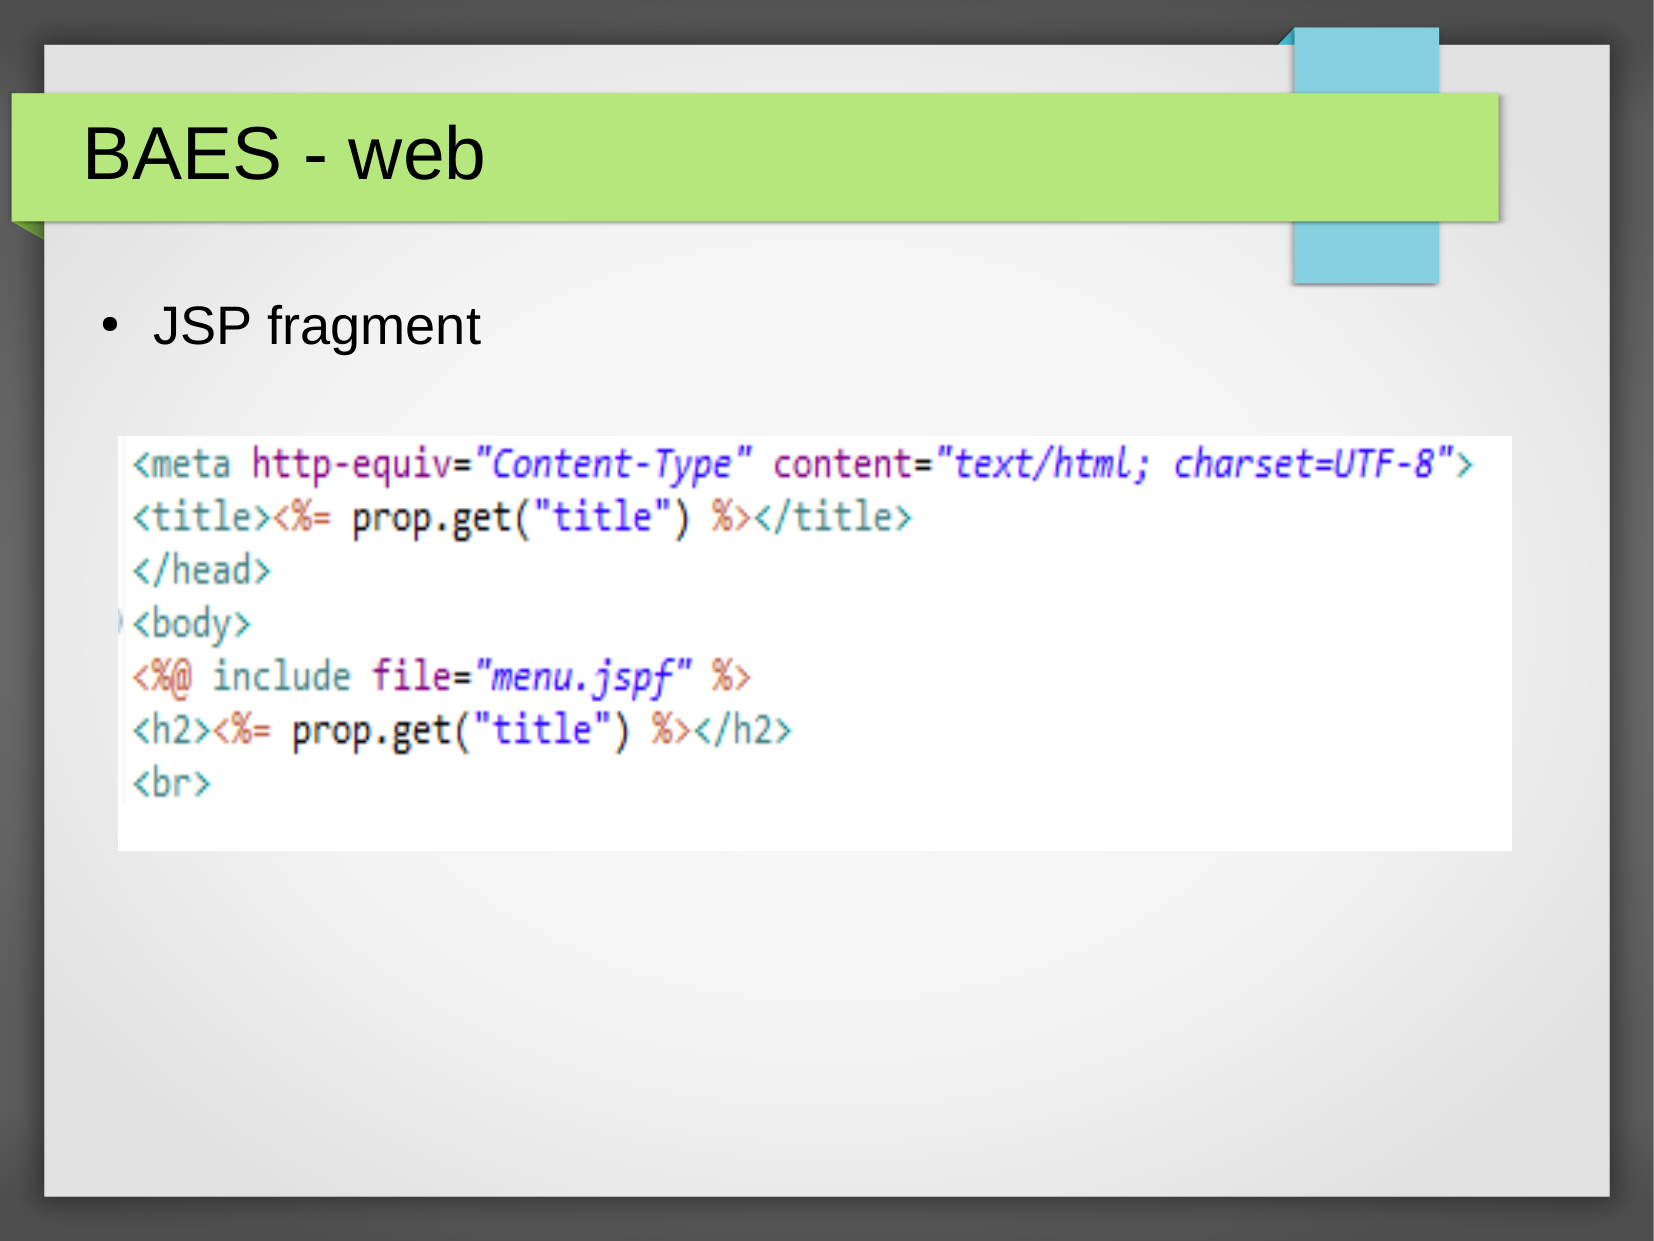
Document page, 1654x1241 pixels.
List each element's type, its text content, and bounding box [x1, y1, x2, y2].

title BAES - web [82, 94, 1264, 213]
picture [0, 0, 1654, 1241]
list JSP fragment [82, 295, 1571, 1015]
